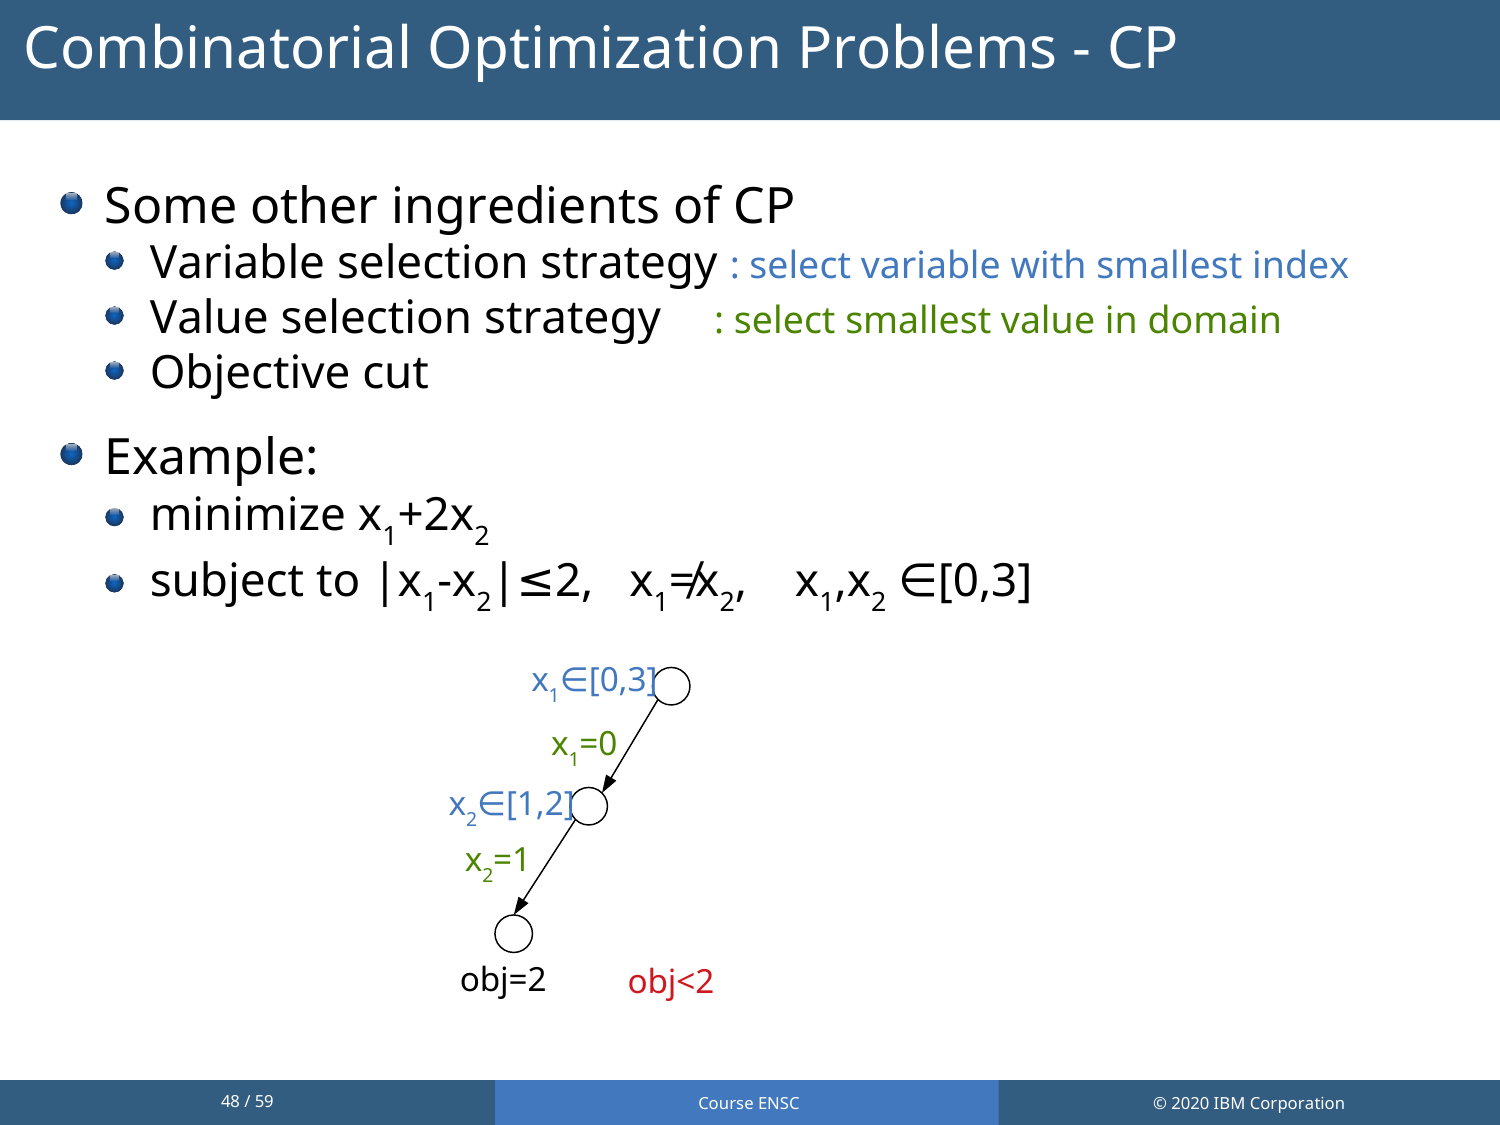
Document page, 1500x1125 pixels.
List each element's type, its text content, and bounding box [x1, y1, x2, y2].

text_box x2∈[1,2] [433, 774, 629, 838]
text_box [494, 915, 533, 950]
text_box x1∈[0,3] [516, 650, 712, 714]
text_box x2=1 [450, 831, 558, 901]
text_box x1=0 [536, 715, 644, 785]
text_box obj<2 [612, 952, 758, 1008]
list Some other ingredients of CP Variable selection strategy : select variable with smallest index Value selection strategy : select smallest value in domain Objective cut Example: minimize x1+2x2 subject to |x1-x2|≤2, x1≠x2, x1,x2 ∈[0,3] [45, 165, 1441, 1036]
text_box obj=2 [445, 950, 590, 1006]
title Combinatorial Optimization Problems - CP [0, 0, 1500, 121]
